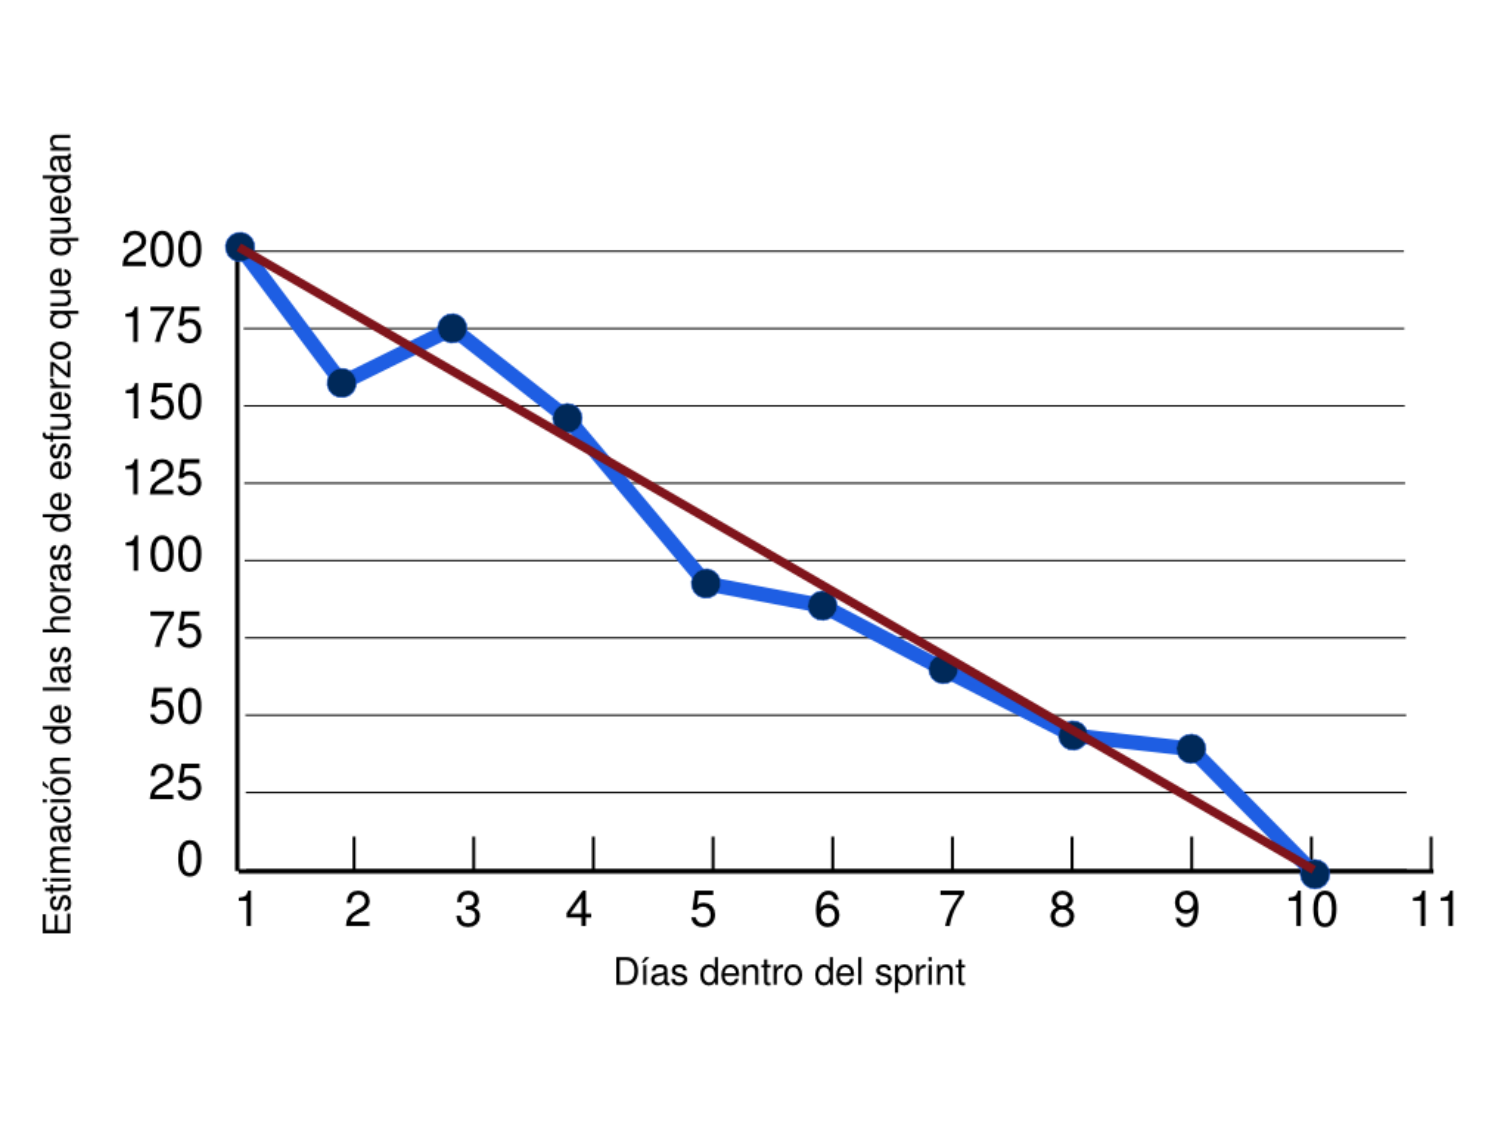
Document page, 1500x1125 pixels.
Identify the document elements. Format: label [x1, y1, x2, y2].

picture [37, 125, 1463, 1000]
